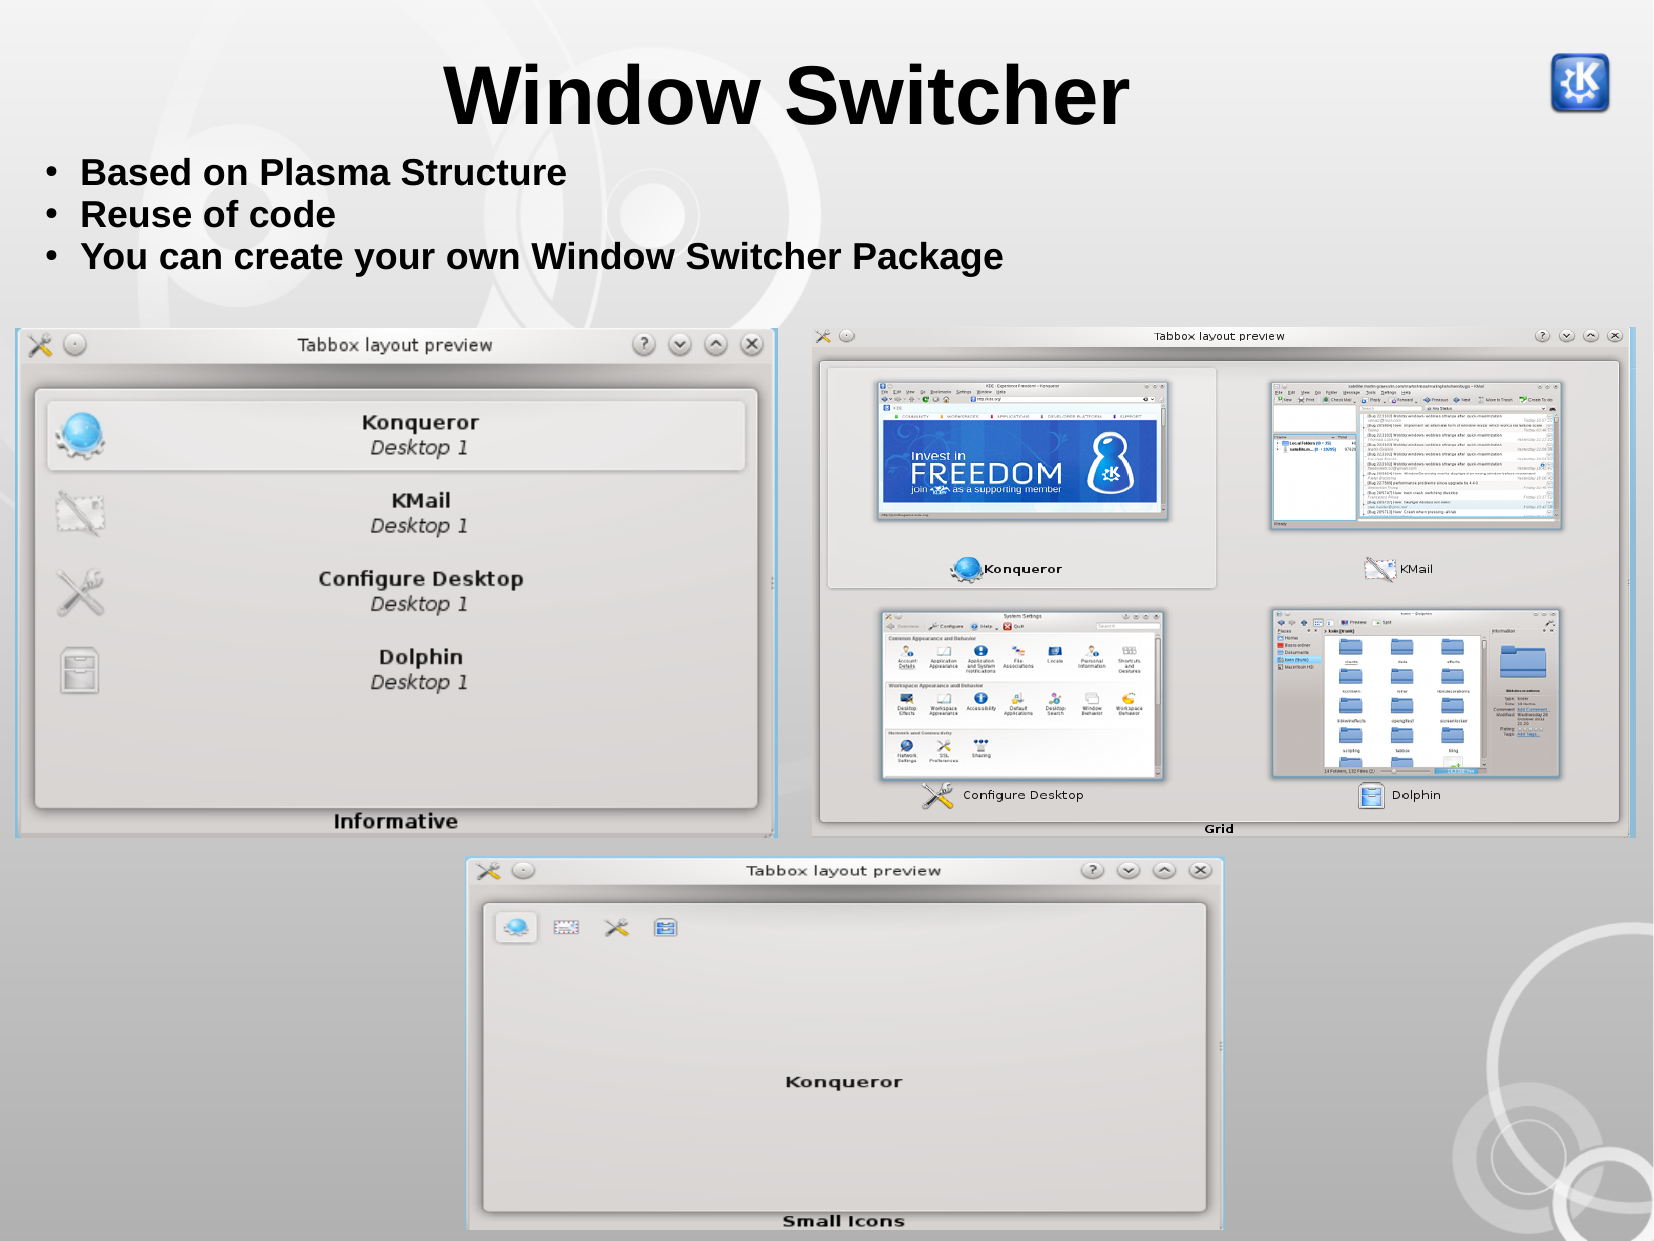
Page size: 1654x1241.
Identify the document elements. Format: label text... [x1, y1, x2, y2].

text_box Based on Plasma Structure Reuse of code You can create your own Window Switcher Package [30, 144, 1396, 286]
text_box Window Switcher [15, 41, 1561, 150]
picture [0, 0, 1654, 1241]
